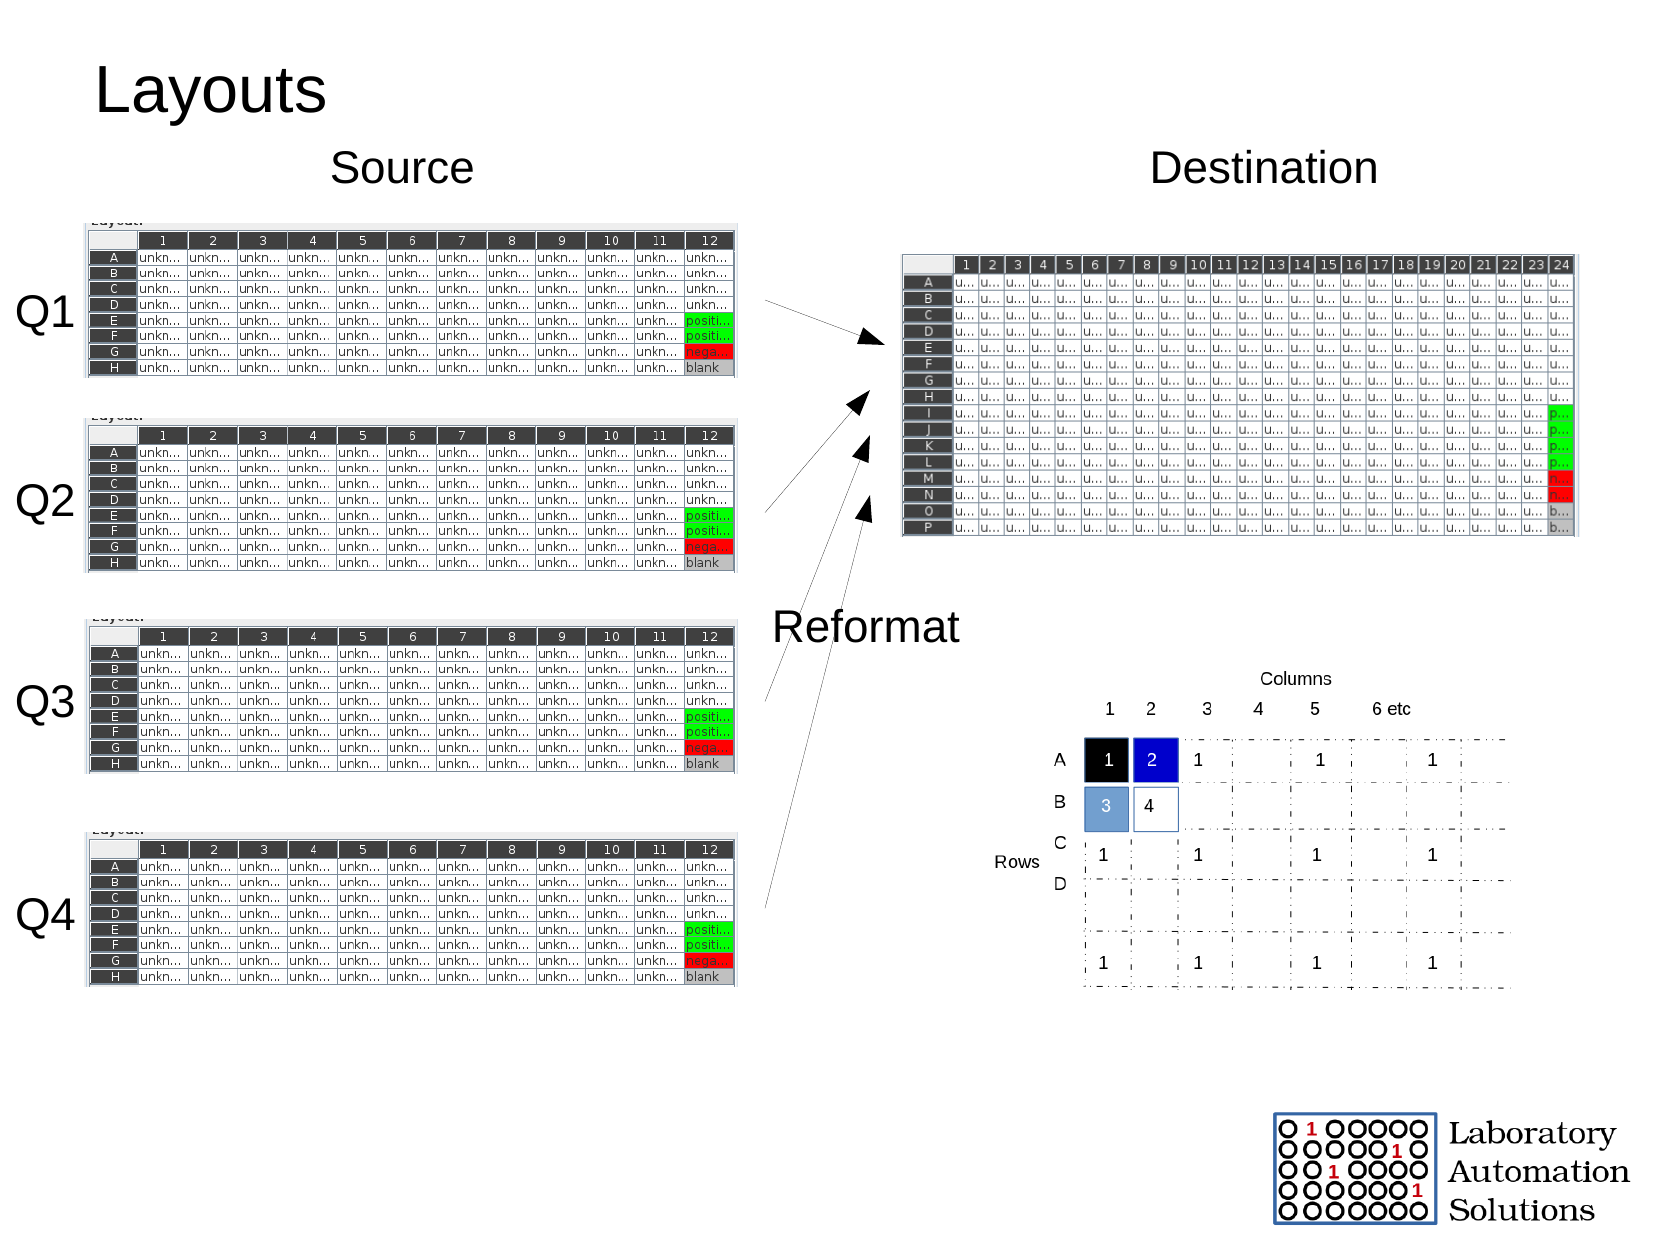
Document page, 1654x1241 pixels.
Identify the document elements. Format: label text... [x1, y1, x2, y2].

picture [84, 619, 738, 774]
text_box Source Destination [315, 135, 1396, 202]
text_box Reformat [757, 593, 976, 661]
picture [83, 223, 738, 378]
text_box Q3 [0, 668, 91, 735]
picture [942, 648, 1531, 991]
text_box Q4 [0, 881, 91, 948]
text_box Q2 [0, 467, 91, 535]
text_box Q1 [0, 278, 91, 346]
picture [84, 832, 738, 987]
picture [1268, 1106, 1636, 1231]
picture [83, 418, 738, 573]
text_box Layouts [79, 45, 344, 135]
picture [900, 254, 1580, 537]
